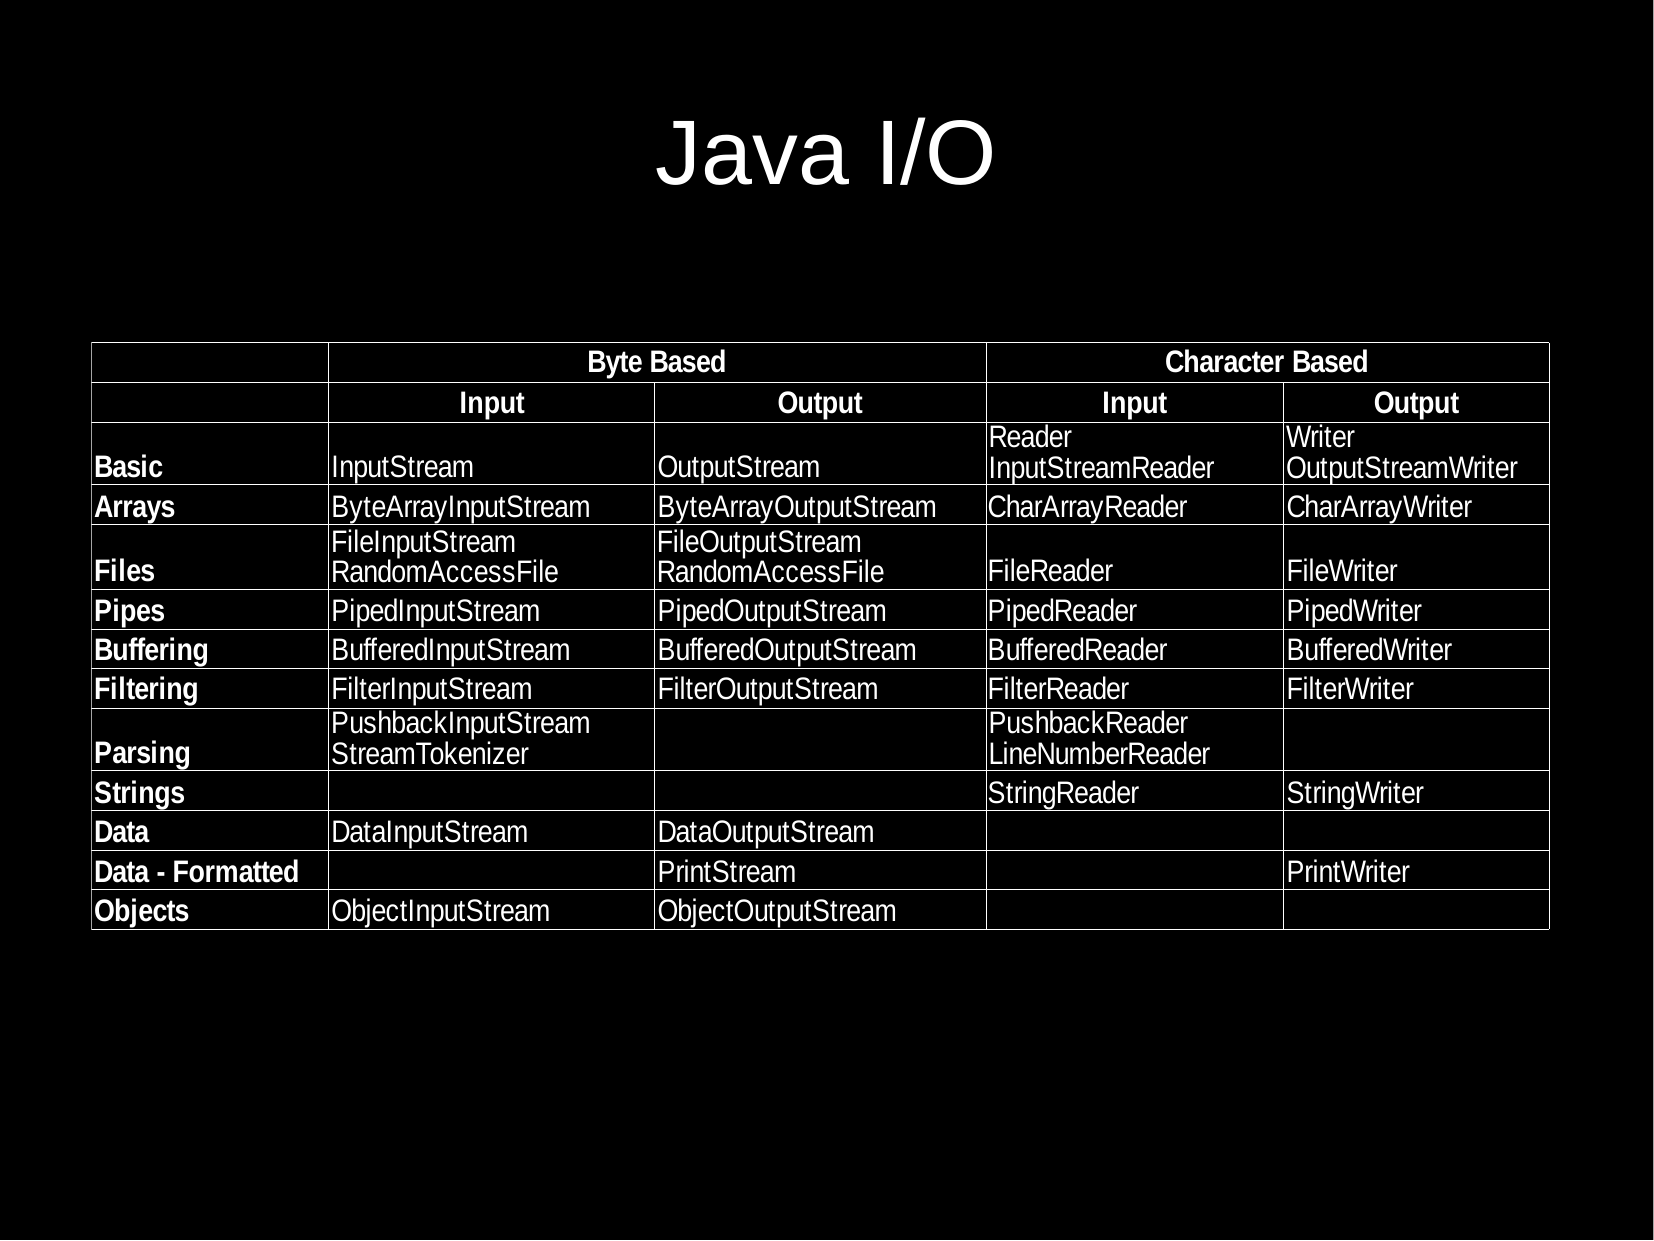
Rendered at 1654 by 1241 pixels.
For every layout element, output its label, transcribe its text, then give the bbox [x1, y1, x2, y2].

chart [91, 342, 1552, 934]
title Java I/O [82, 49, 1571, 257]
